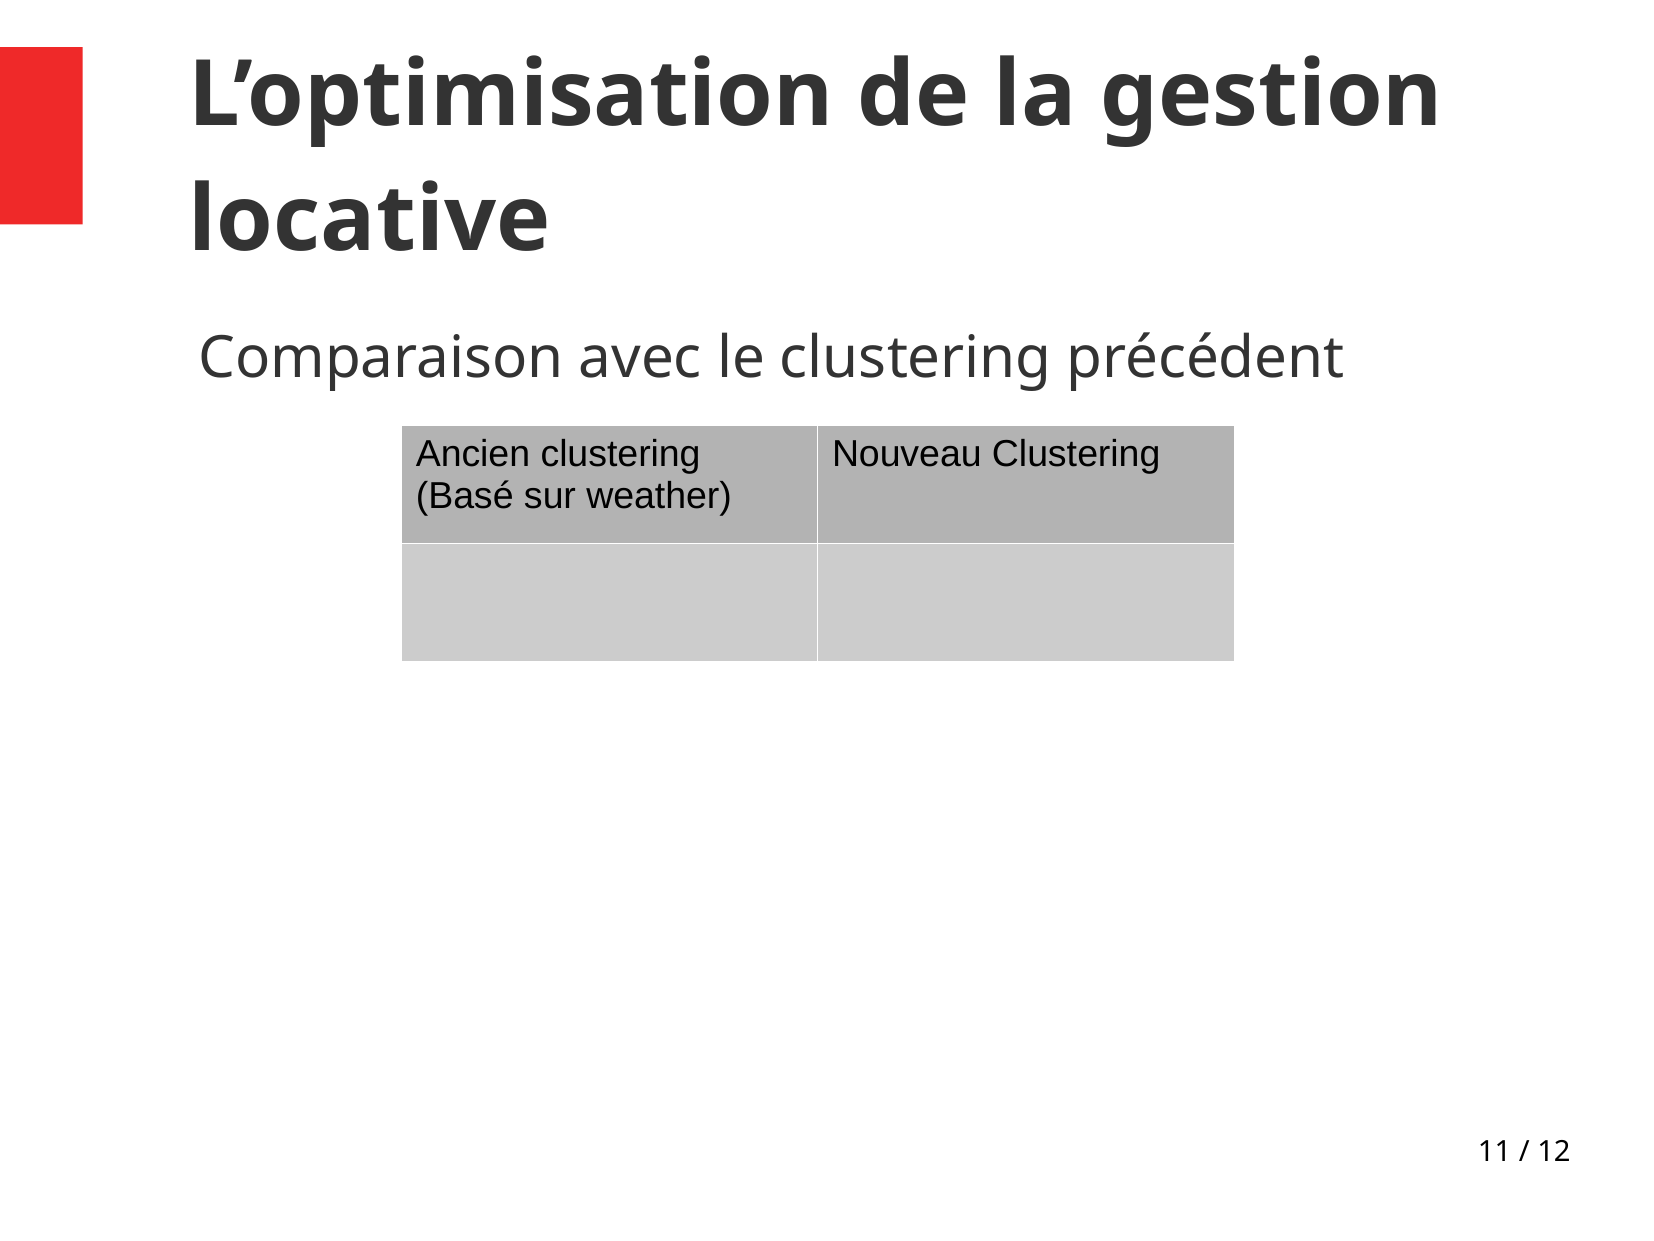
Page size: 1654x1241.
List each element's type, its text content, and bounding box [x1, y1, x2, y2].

title L’optimisation de la gestion locative [118, 27, 1571, 278]
table_cell [818, 544, 1234, 661]
table_cell [402, 544, 817, 661]
list Comparaison avec le clustering précédent [127, 315, 1546, 1036]
table_header Nouveau Clustering [818, 426, 1234, 543]
table_header Ancien clustering (Basé sur weather) [402, 426, 817, 543]
